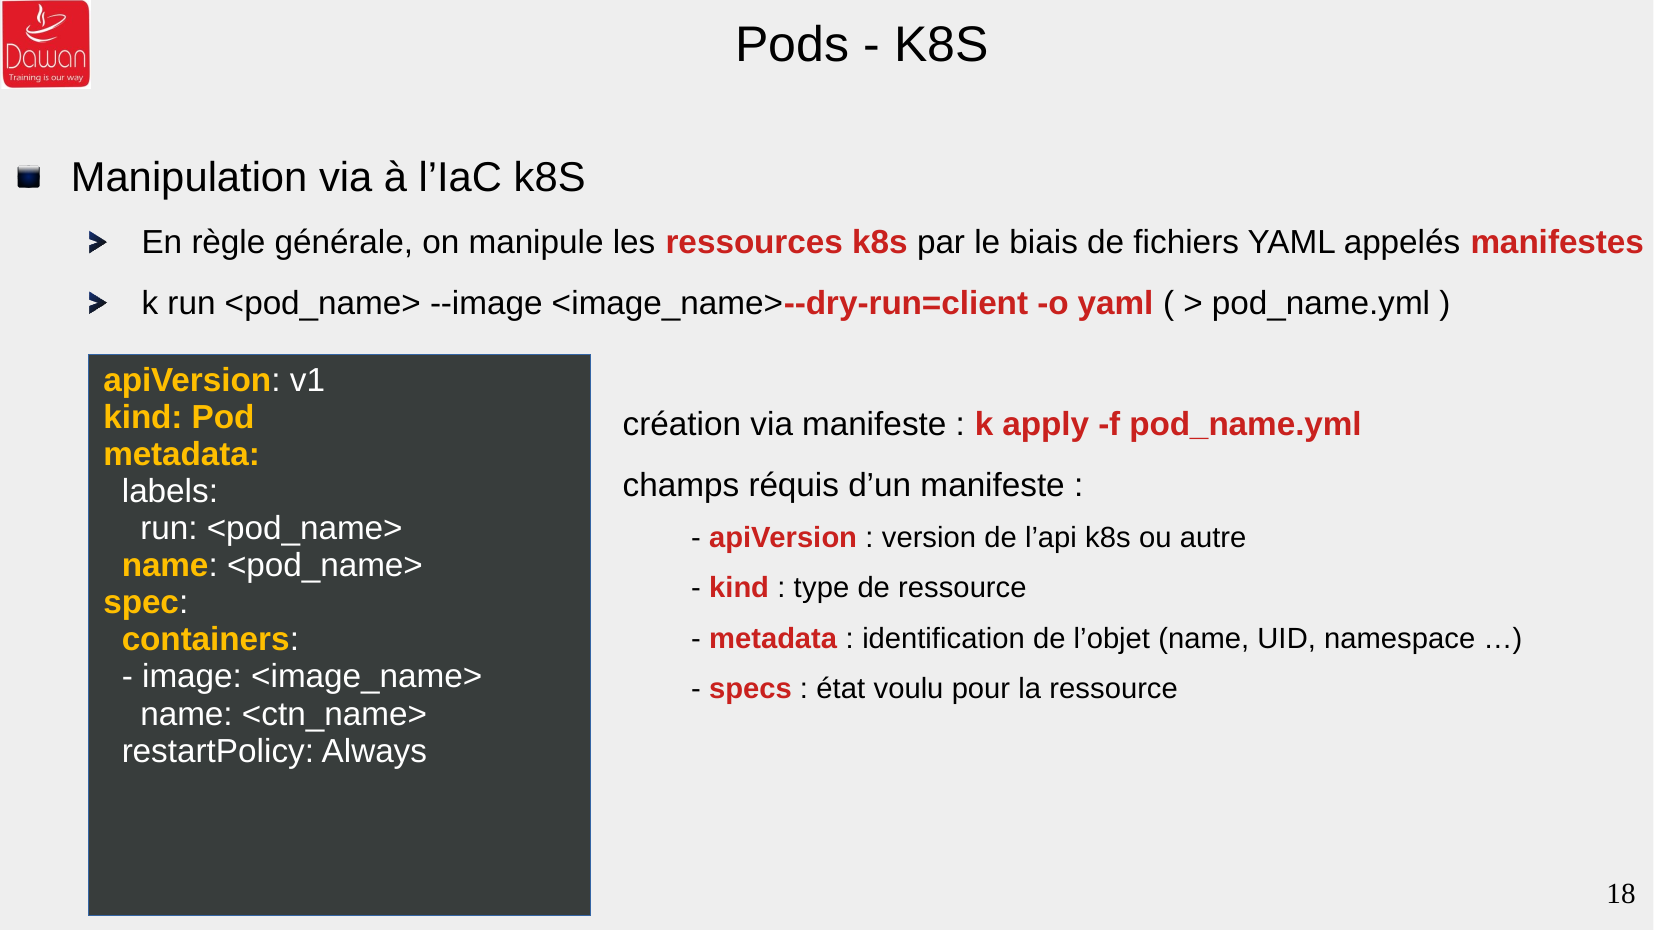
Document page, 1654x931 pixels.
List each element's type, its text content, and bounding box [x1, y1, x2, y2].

text_box apiVersion: v1 kind: Pod metadata: labels: run: <pod_name> name: <pod_name> spec: containers: - image: <image_name> name: <ctn_name> restartPolicy: Always [88, 354, 591, 916]
list Manipulation via à l’IaC k8S En règle générale, on manipule les ressources k8s par le biais de fichiers YAML appelés manifestes k run <pod_name> --image <image_name>--dry-run=client -o yaml ( > pod_name.yml ) création via manifeste : k apply -f pod_name.yml champs réquis d’un manifeste : - apiVersion : version de l’api k8s ou autre - kind : type de ressource - metadata : identification de l’objet (name, UID, namespace …) - specs : état voulu pour la ressource [0, 88, 1654, 886]
picture [1, 0, 91, 88]
title Pods - K8S [366, 0, 1287, 88]
